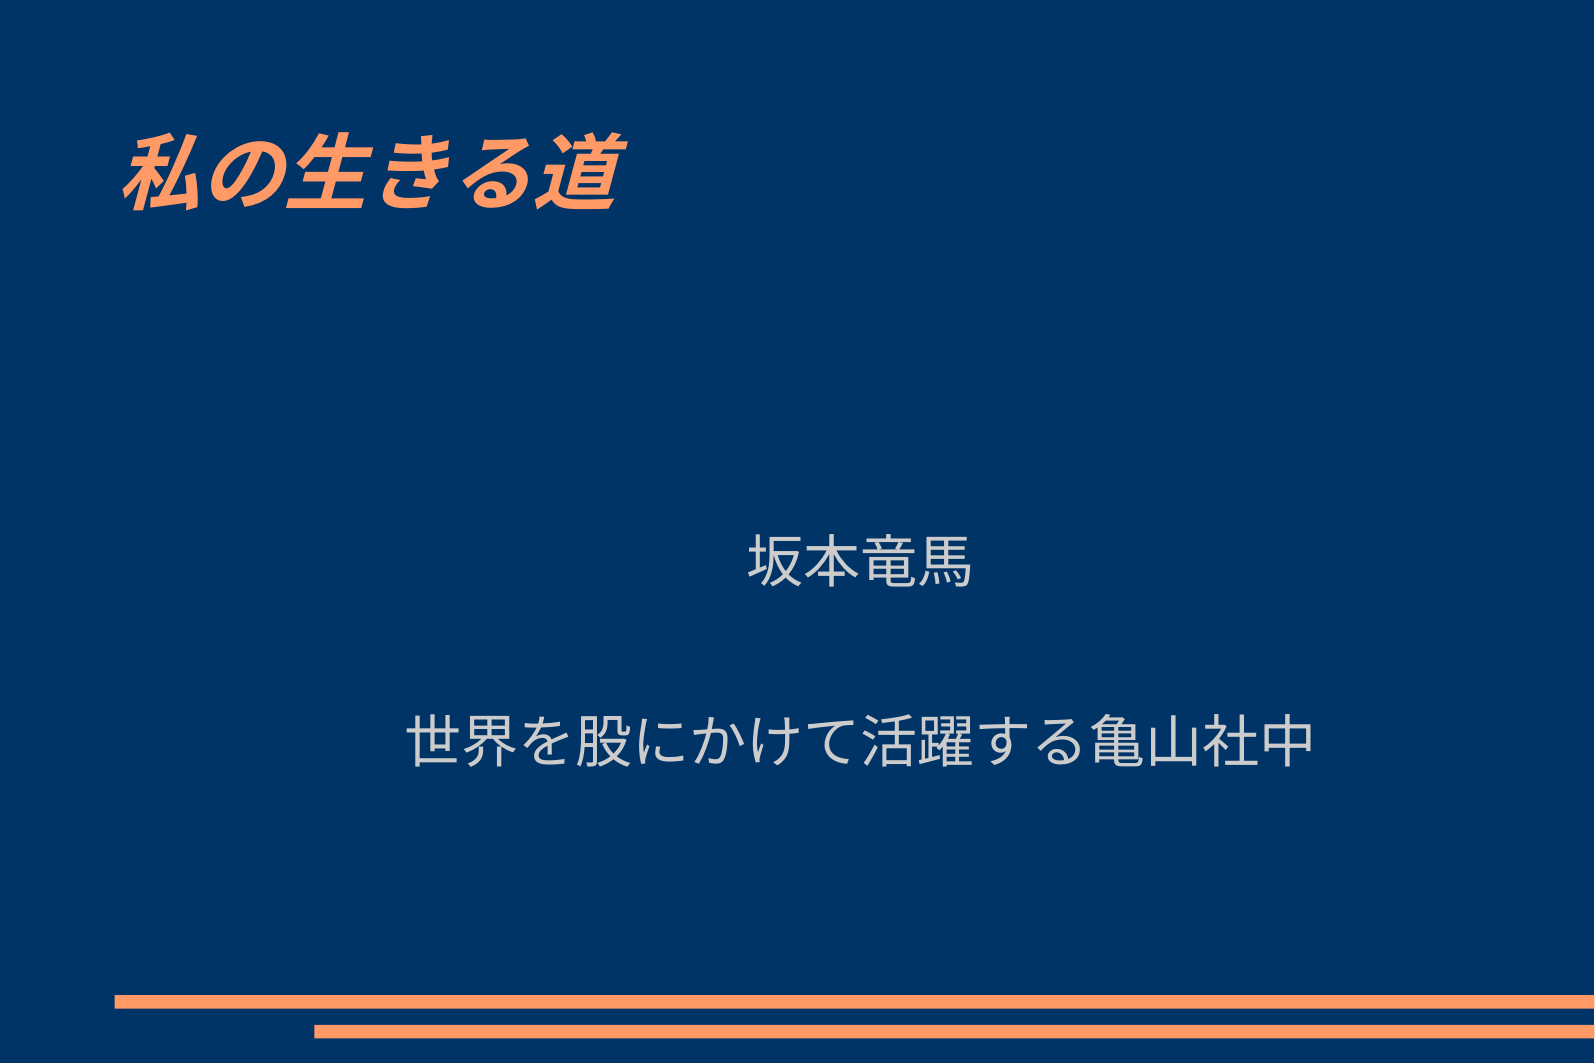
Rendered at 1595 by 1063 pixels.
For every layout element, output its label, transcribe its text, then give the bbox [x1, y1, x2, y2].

subtitle 坂本竜馬 世界を股にかけて活躍する亀山社中 [172, 312, 1514, 983]
title 私の生きる道 [117, 78, 1479, 256]
